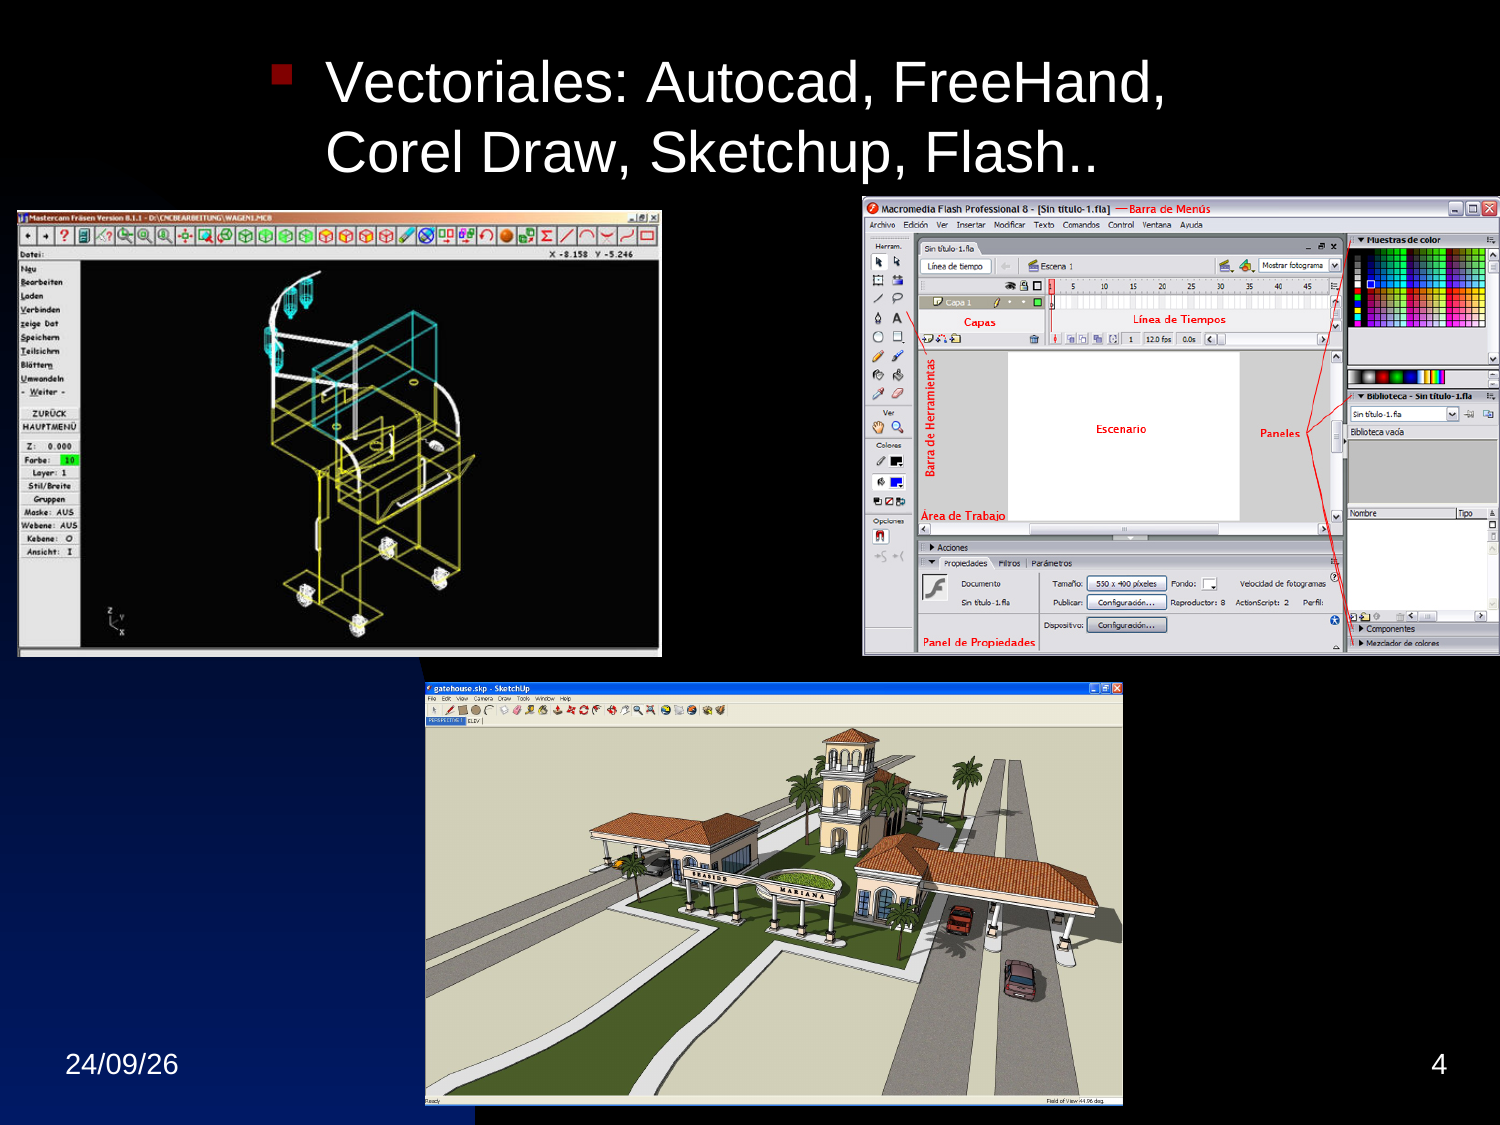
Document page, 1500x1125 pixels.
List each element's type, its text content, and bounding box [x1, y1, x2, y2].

picture [17, 210, 662, 658]
text_box Vectoriales: Autocad, FreeHand, Corel Draw, Sketchup, Flash.. [253, 36, 1254, 251]
picture [425, 682, 1123, 1106]
picture [862, 196, 1500, 656]
